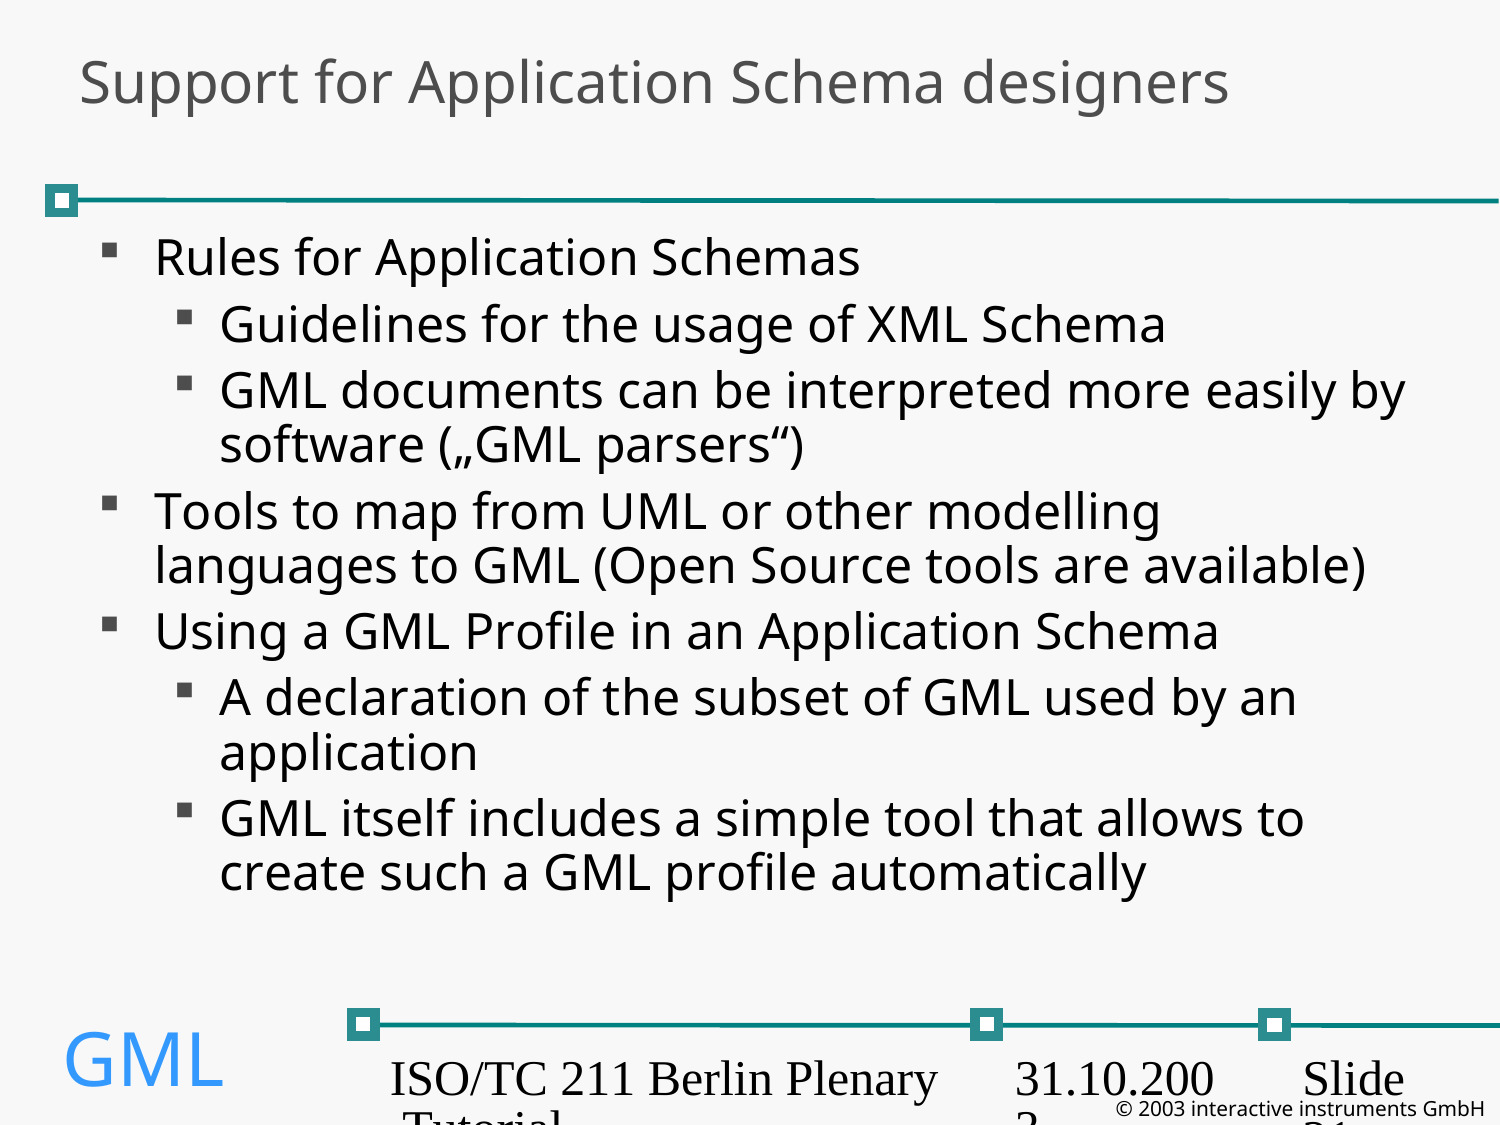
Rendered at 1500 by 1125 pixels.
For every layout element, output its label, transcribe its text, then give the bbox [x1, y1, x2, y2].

title Support for Application Schema designers [64, 37, 1427, 193]
list Rules for Application Schemas Guidelines for the usage of XML Schema GML documents can be interpreted more easily by software („GML parsers“) Tools to map from UML or other modelling languages to GML (Open Source tools are available) Using a GML Profile in an Application Schema A declaration of the subset of GML used by an application GML itself includes a simple tool that allows to create such a GML profile automatically [83, 224, 1425, 963]
